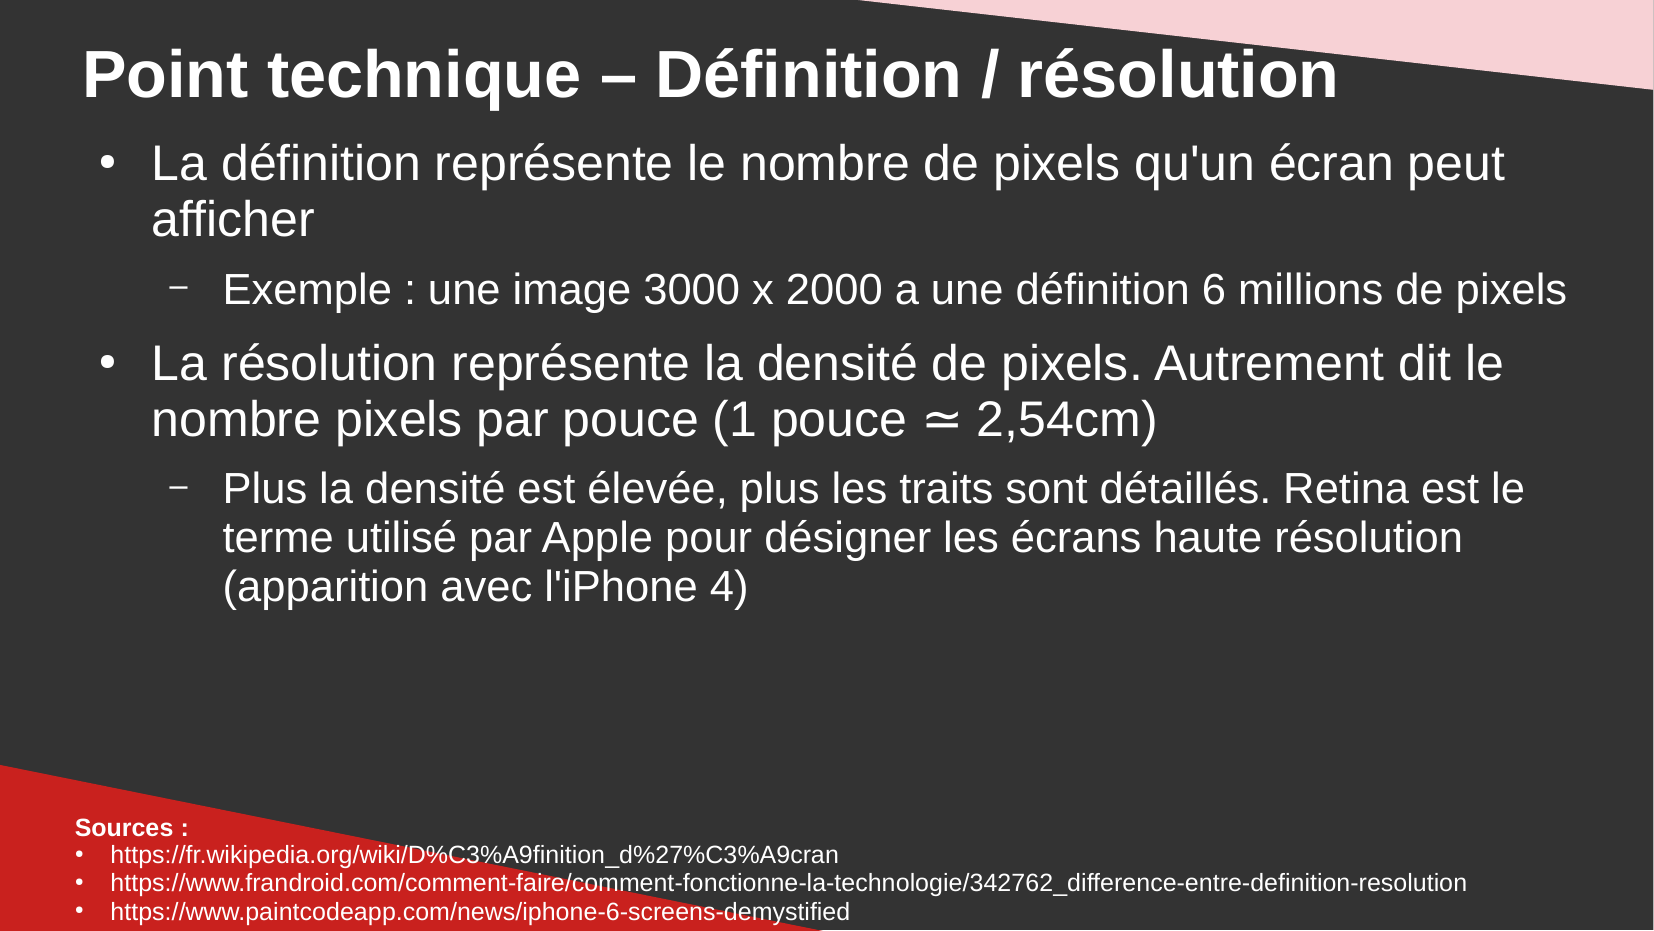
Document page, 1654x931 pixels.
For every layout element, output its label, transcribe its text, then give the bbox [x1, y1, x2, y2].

text_box [0, 764, 199, 931]
text_box Sources : https://fr.wikipedia.org/wiki/D%C3%A9finition_d%27%C3%A9cran https://www.frandroid.com/comment-faire/comment-fonctionne-la-technologie/342762_difference-entre-definition-resolution https://www.paintcodeapp.com/news/iphone-6-screens-demystified [60, 805, 1546, 931]
title Point technique – Définition / résolution [82, 37, 1571, 122]
list La définition représente le nombre de pixels qu'un écran peut afficher Exemple : une image 3000 x 2000 a une définition 6 millions de pixels La résolution représente la densité de pixels. Autrement dit le nombre pixels par pouce (1 pouce ≃ 2,54cm) Plus la densité est élevée, plus les traits sont détaillés. Retina est le terme utilisé par Apple pour désigner les écrans haute résolution (apparition avec l'iPhone 4) [80, 135, 1605, 765]
text_box [858, 0, 1654, 90]
